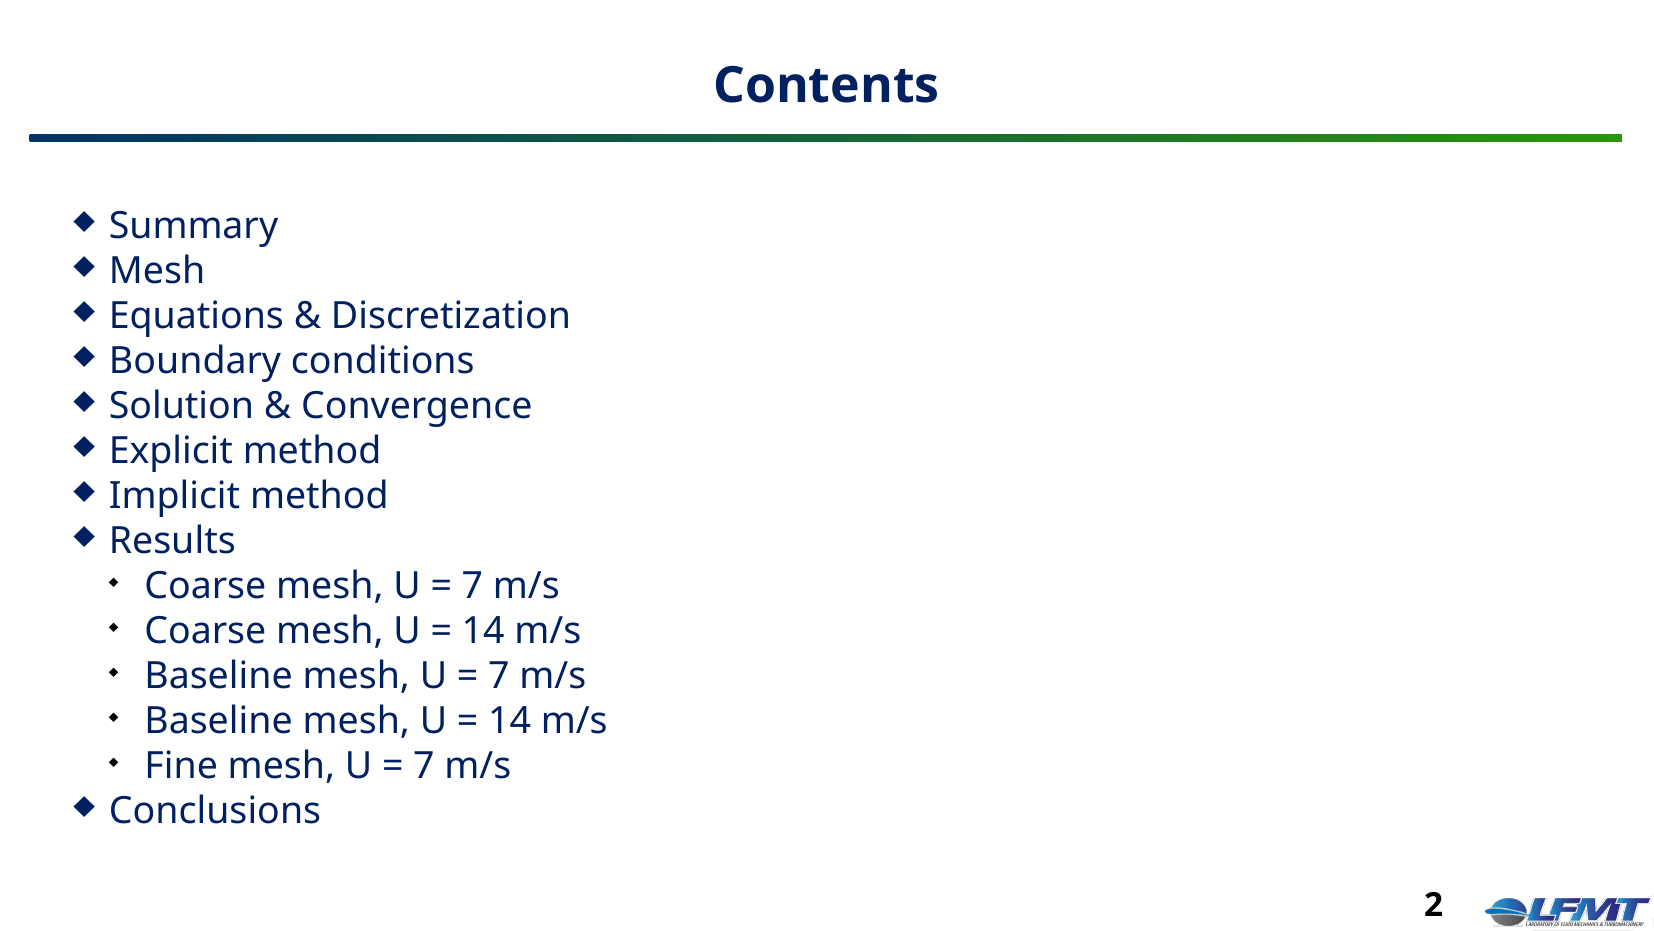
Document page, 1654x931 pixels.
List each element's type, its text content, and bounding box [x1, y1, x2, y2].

text_box Summary Mesh Equations & Discretization Boundary conditions Solution & Convergence Explicit method Implicit method Results Coarse mesh, U = 7 m/s Coarse mesh, U = 14 m/s Baseline mesh, U = 7 m/s Baseline mesh, U = 14 m/s Fine mesh, U = 7 m/s Conclusions [58, 193, 1477, 884]
picture [1485, 893, 1651, 931]
slide_number <αριθμός> [1093, 884, 1459, 931]
title Contents [28, 34, 1625, 130]
text_box [1525, 886, 1654, 931]
